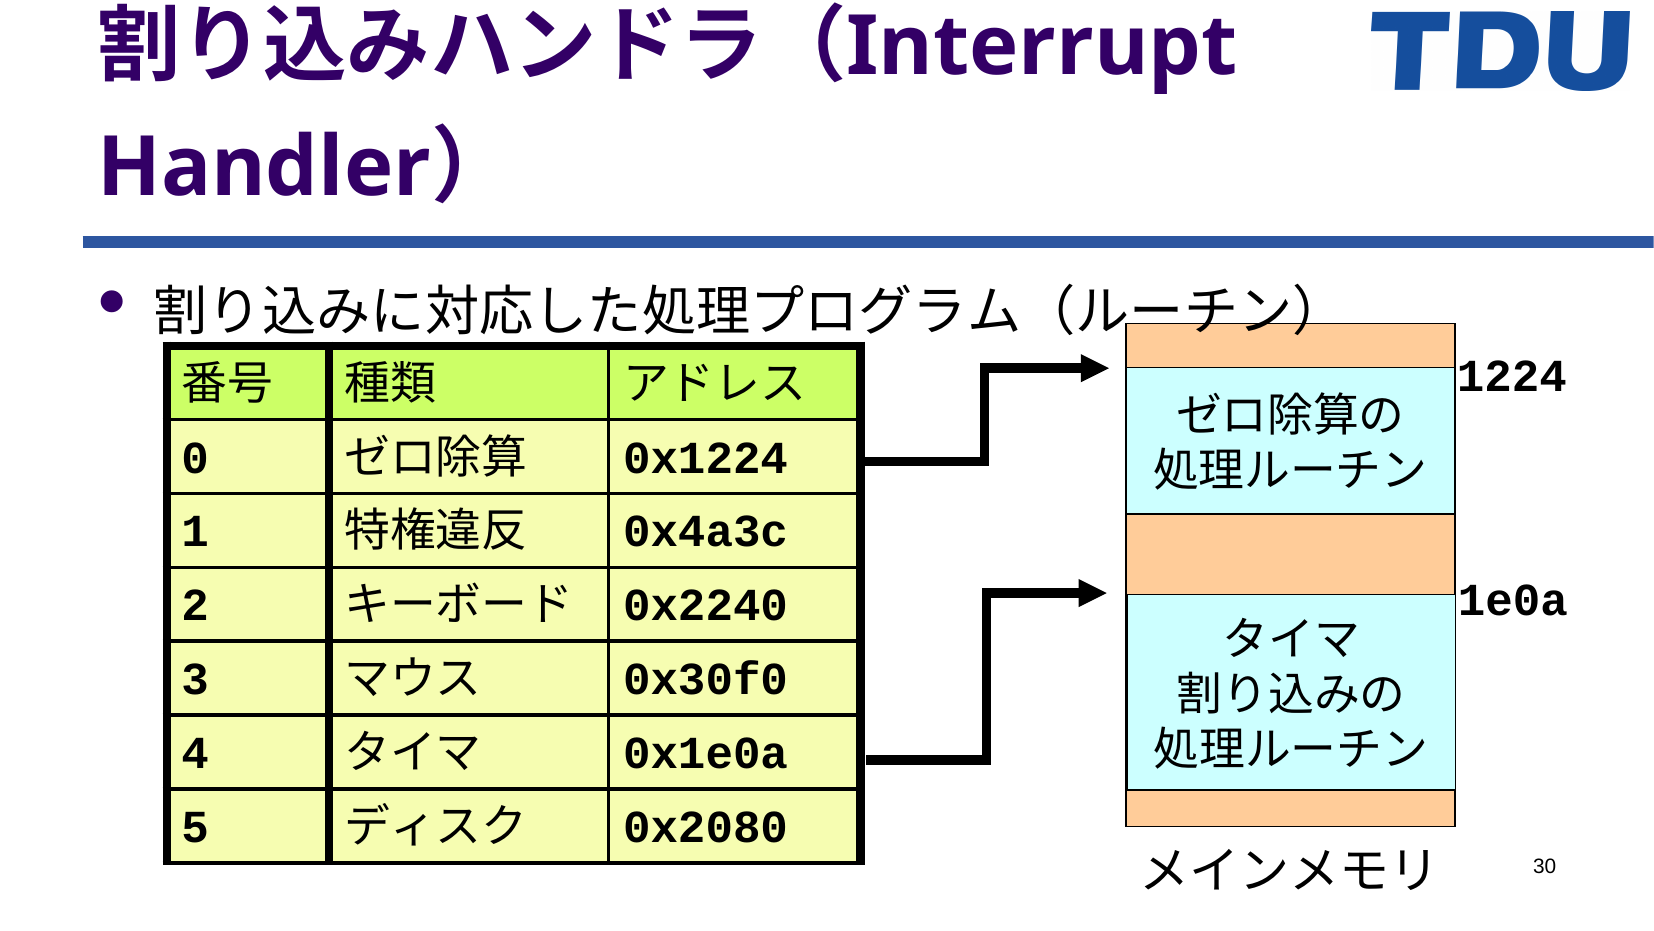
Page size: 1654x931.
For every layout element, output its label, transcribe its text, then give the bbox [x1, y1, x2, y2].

text_box [1126, 807, 1455, 827]
table_header 番号 [171, 350, 325, 418]
table_cell キーボード [333, 569, 607, 639]
table_cell ゼロ除算 [333, 421, 607, 492]
table_cell 0x1e0a [610, 717, 856, 787]
table_cell マウス [333, 643, 607, 713]
table_cell 0x4a3c [610, 495, 856, 566]
table_cell 特権違反 [333, 495, 607, 566]
table_cell 0x2240 [610, 569, 856, 639]
table_cell ディスク [333, 791, 607, 861]
text_box ゼロ除算の 処理ルーチン [1126, 367, 1455, 515]
text_box 1224 [1442, 338, 1582, 409]
table_cell 0x2080 [610, 791, 856, 861]
table_cell 0x30f0 [610, 643, 856, 713]
table_cell 0 [171, 421, 325, 492]
table_cell 2 [171, 569, 325, 639]
table_cell タイマ [333, 717, 607, 787]
table_cell 5 [171, 791, 325, 861]
text_box タイマ 割り込みの 処理ルーチン [1126, 594, 1456, 791]
table_header 種類 [333, 350, 607, 418]
table_cell 4 [171, 717, 325, 787]
title 割り込みハンドラ（Interrupt Handler） [82, 51, 1571, 228]
picture [1371, 11, 1630, 91]
table_cell 0x1224 [610, 421, 856, 492]
table_header アドレス [610, 350, 856, 418]
table_cell 1 [171, 495, 325, 566]
text_box メインメモリ [1121, 831, 1458, 907]
list 割り込みに対応した処理プログラム（ルーチン） [82, 259, 1571, 807]
text_box 1e0a [1443, 562, 1583, 632]
table_cell 3 [171, 643, 325, 713]
